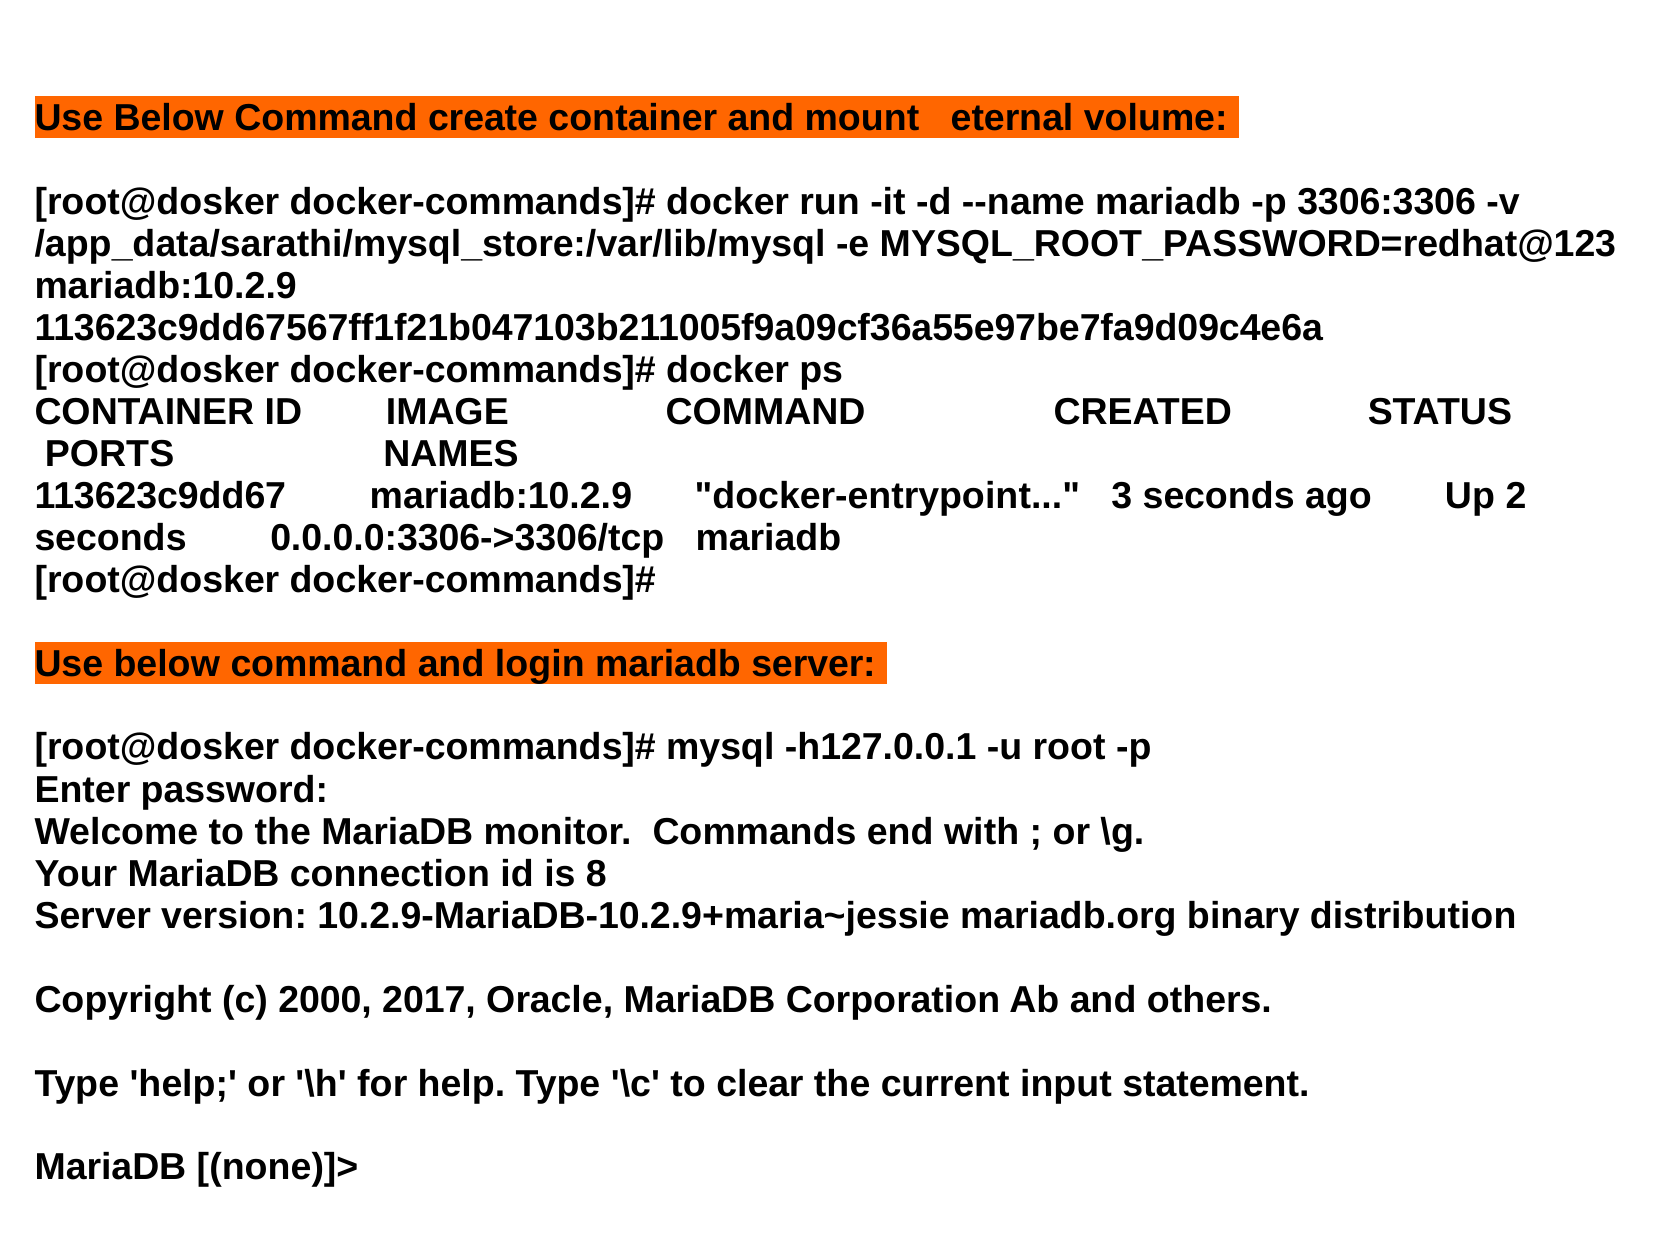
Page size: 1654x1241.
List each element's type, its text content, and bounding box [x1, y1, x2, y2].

text_box Use Below Command create container and mount eternal volume: [root@dosker docker-commands]# docker run -it -d --name mariadb -p 3306:3306 -v /app_data/sarathi/mysql_store:/var/lib/mysql -e MYSQL_ROOT_PASSWORD=redhat@123 mariadb:10.2.9 113623c9dd67567ff1f21b047103b211005f9a09cf36a55e97be7fa9d09c4e6a [root@dosker docker-commands]# docker ps CONTAINER ID IMAGE COMMAND CREATED STATUS PORTS NAMES 113623c9dd67 mariadb:10.2.9 "docker-entrypoint..." 3 seconds ago Up 2 seconds 0.0.0.0:3306->3306/tcp mariadb [root@dosker docker-commands]# Use below command and login mariadb server: [root@dosker docker-commands]# mysql -h127.0.0.1 -u root -p Enter password: Welcome to the MariaDB monitor. Commands end with ; or \g. Your MariaDB connection id is 8 Server version: 10.2.9-MariaDB-10.2.9+maria~jessie mariadb.org binary distribution Copyright (c) 2000, 2017, Oracle, MariaDB Corporation Ab and others. Type 'help;' or '\h' for help. Type '\c' to clear the current input statement. MariaDB [(none)]> [19, 88, 1654, 1241]
